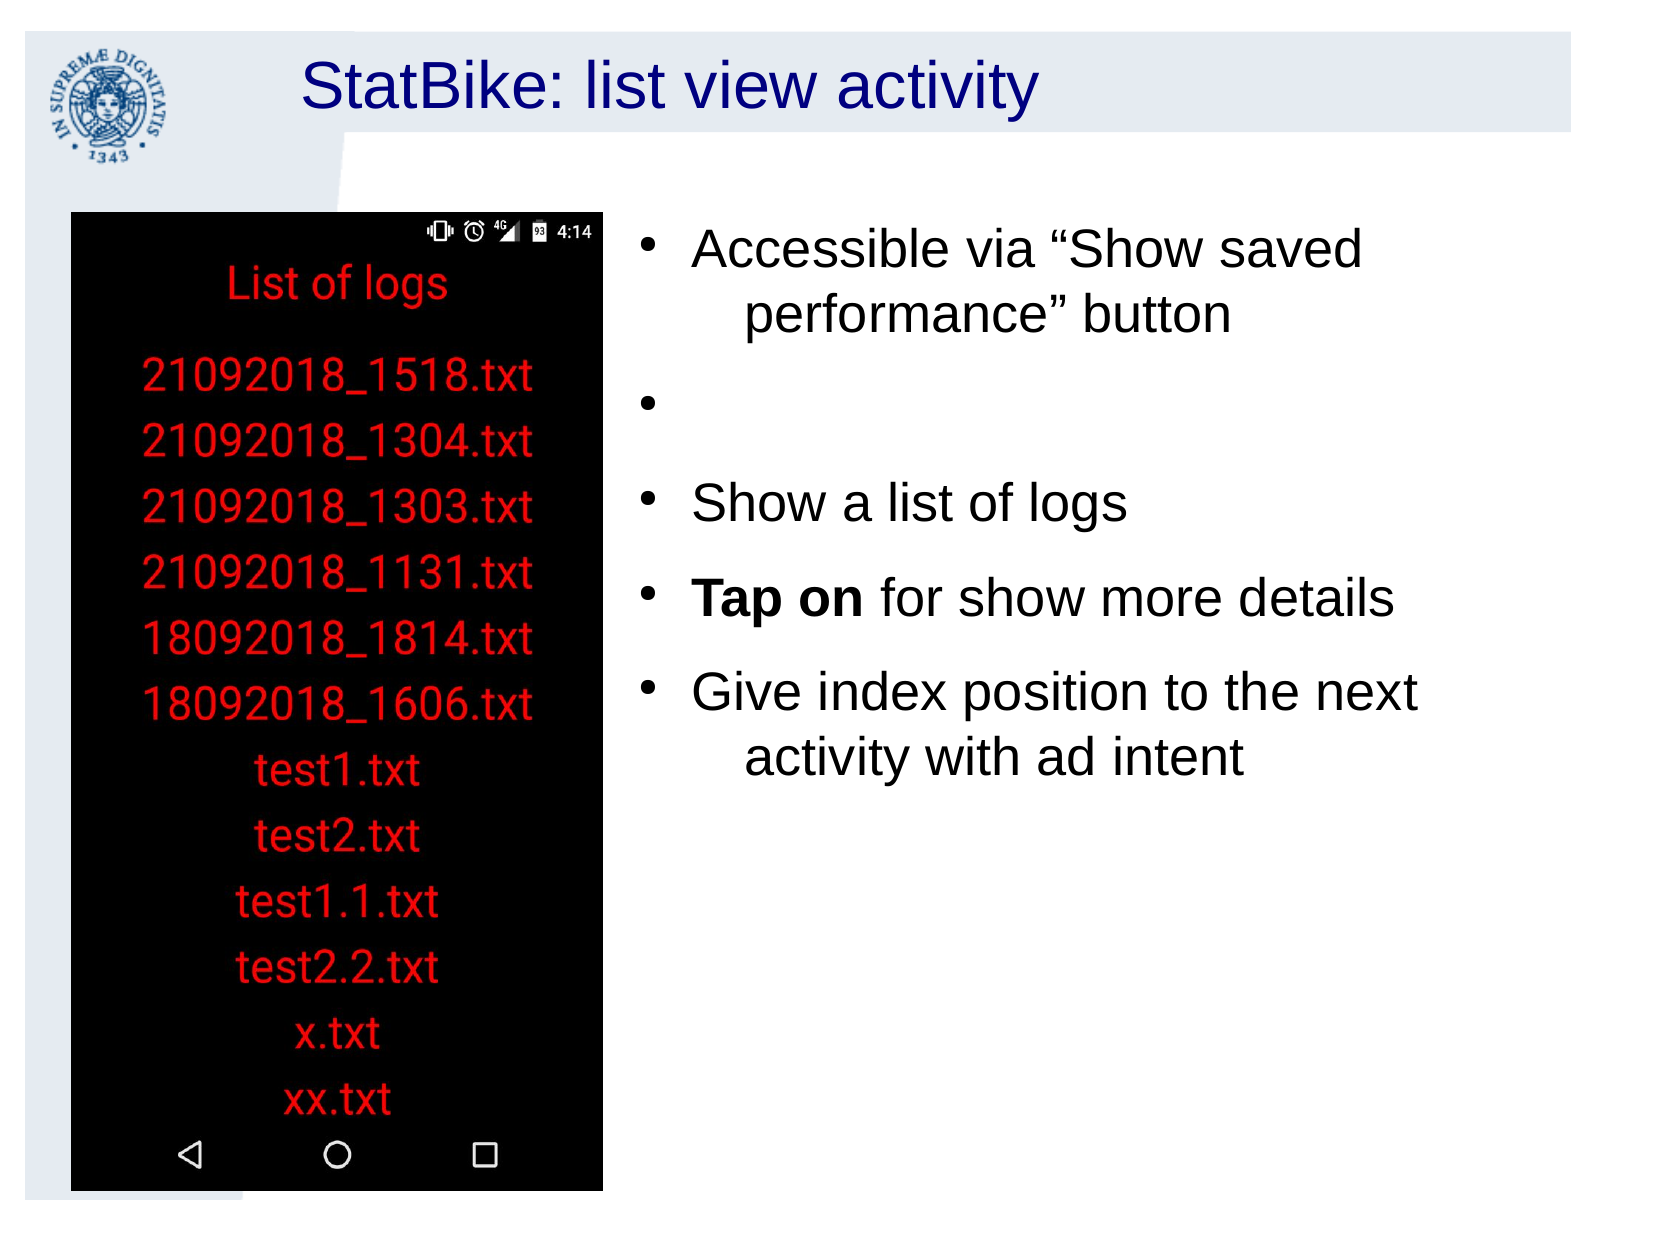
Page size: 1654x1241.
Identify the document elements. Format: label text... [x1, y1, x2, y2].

picture [71, 213, 603, 1191]
title StatBike: list view activity [300, 31, 1571, 133]
list Accessible via “Show saved performance” button Show a list of logs Tap on for show more details Give index position to the next activity with ad intent [602, 213, 1578, 791]
